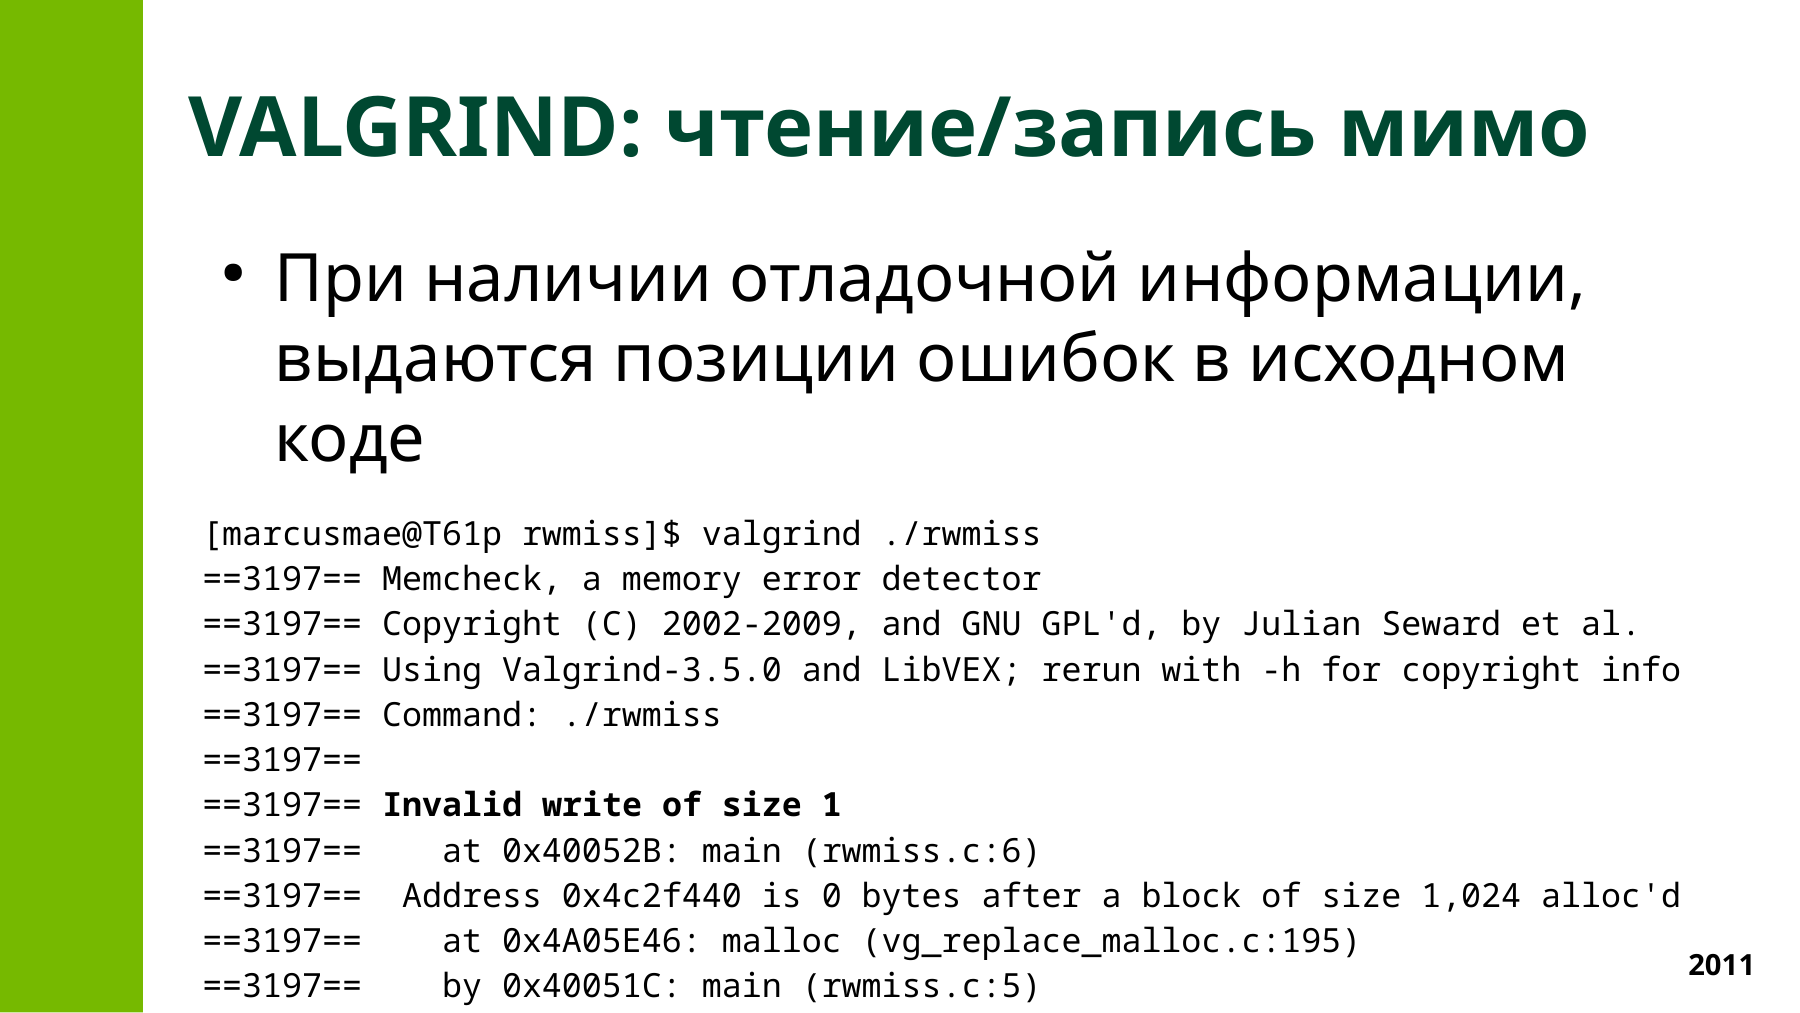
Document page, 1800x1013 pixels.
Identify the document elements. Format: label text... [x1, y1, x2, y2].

list При наличии отладочной информации, выдаются позиции ошибок в исходном коде [188, 227, 1733, 976]
text_box [marcusmae@T61p rwmiss]$ valgrind ./rwmiss ==3197== Memcheck, a memory error detector ==3197== Copyright (C) 2002-2009, and GNU GPL'd, by Julian Seward et al. ==3197== Using Valgrind-3.5.0 and LibVEX; rerun with -h for copyright info ==3197== Command: ./rwmiss ==3197== ==3197== Invalid write of size 1 ==3197== at 0x40052B: main (rwmiss.c:6) ==3197== Address 0x4c2f440 is 0 bytes after a block of size 1,024 alloc'd ==3197== at 0x4A05E46: malloc (vg_replace_malloc.c:195) ==3197== by 0x40051C: main (rwmiss.c:5) [187, 502, 1726, 991]
title VALGRIND: чтение/запись мимо [188, 40, 1733, 211]
